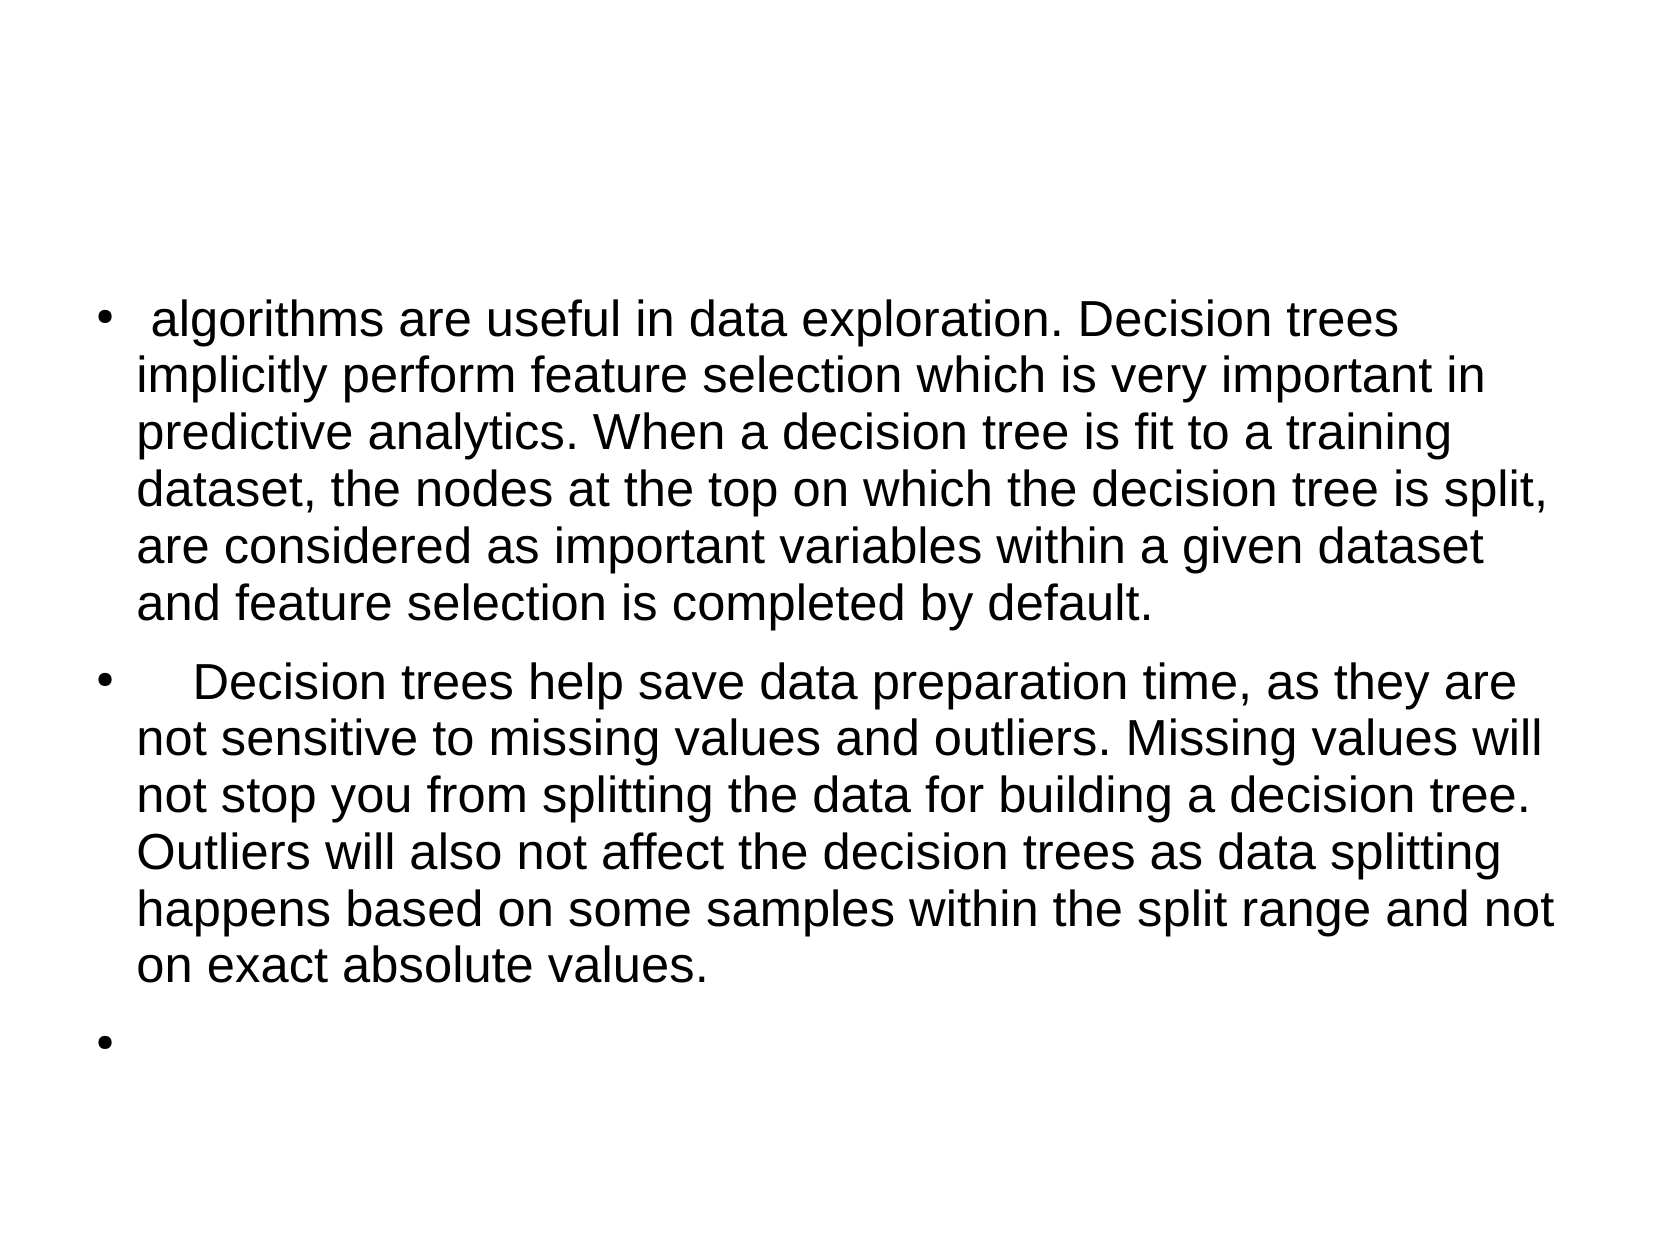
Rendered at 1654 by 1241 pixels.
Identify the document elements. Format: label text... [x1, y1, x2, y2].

list algorithms are useful in data exploration. Decision trees implicitly perform feature selection which is very important in predictive analytics. When a decision tree is fit to a training dataset, the nodes at the top on which the decision tree is split, are considered as important variables within a given dataset and feature selection is completed by default. Decision trees help save data preparation time, as they are not sensitive to missing values and outliers. Missing values will not stop you from splitting the data for building a decision tree. Outliers will also not affect the decision trees as data splitting happens based on some samples within the split range and not on exact absolute values. [82, 290, 1571, 1010]
